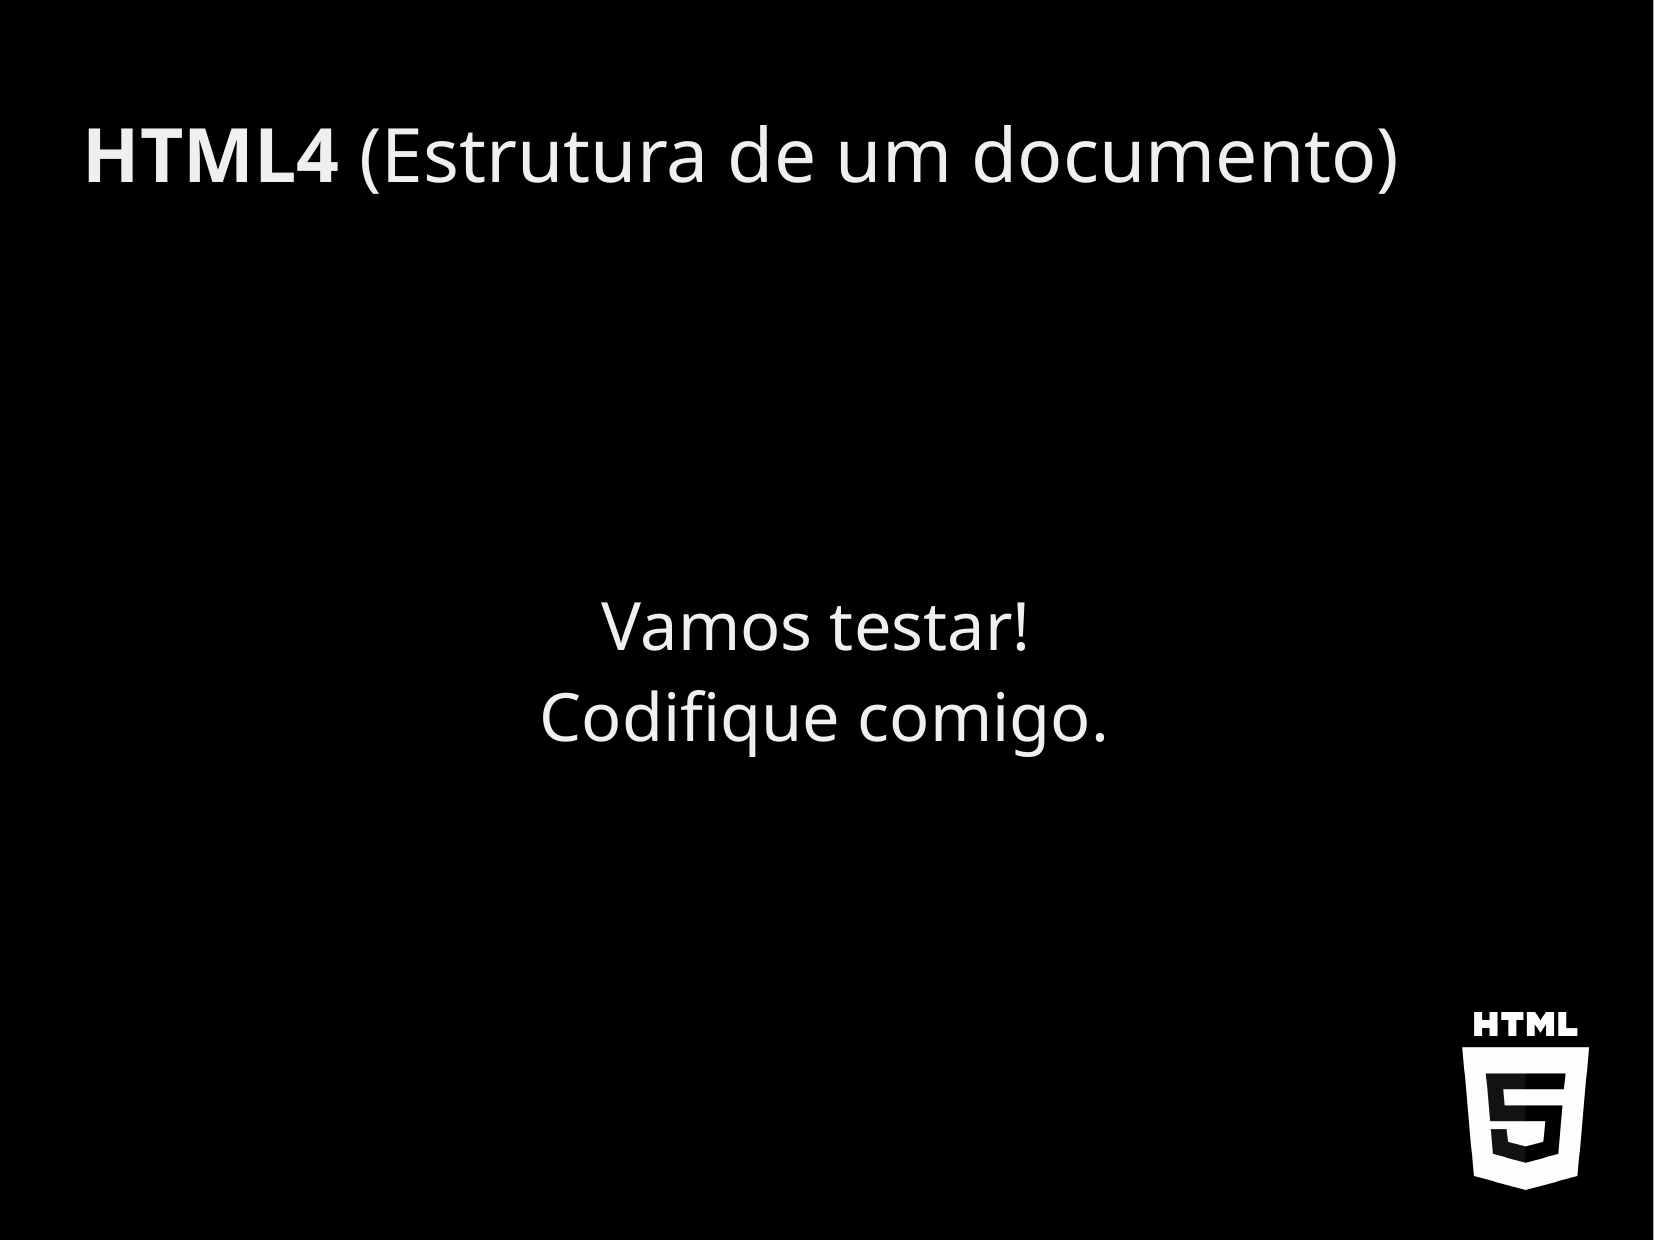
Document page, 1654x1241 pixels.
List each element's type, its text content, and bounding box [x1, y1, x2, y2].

title HTML4 (Estrutura de um documento) [82, 56, 1571, 250]
picture [1436, 1012, 1615, 1190]
title Vamos testar! Codifique comigo. [75, 493, 1576, 756]
